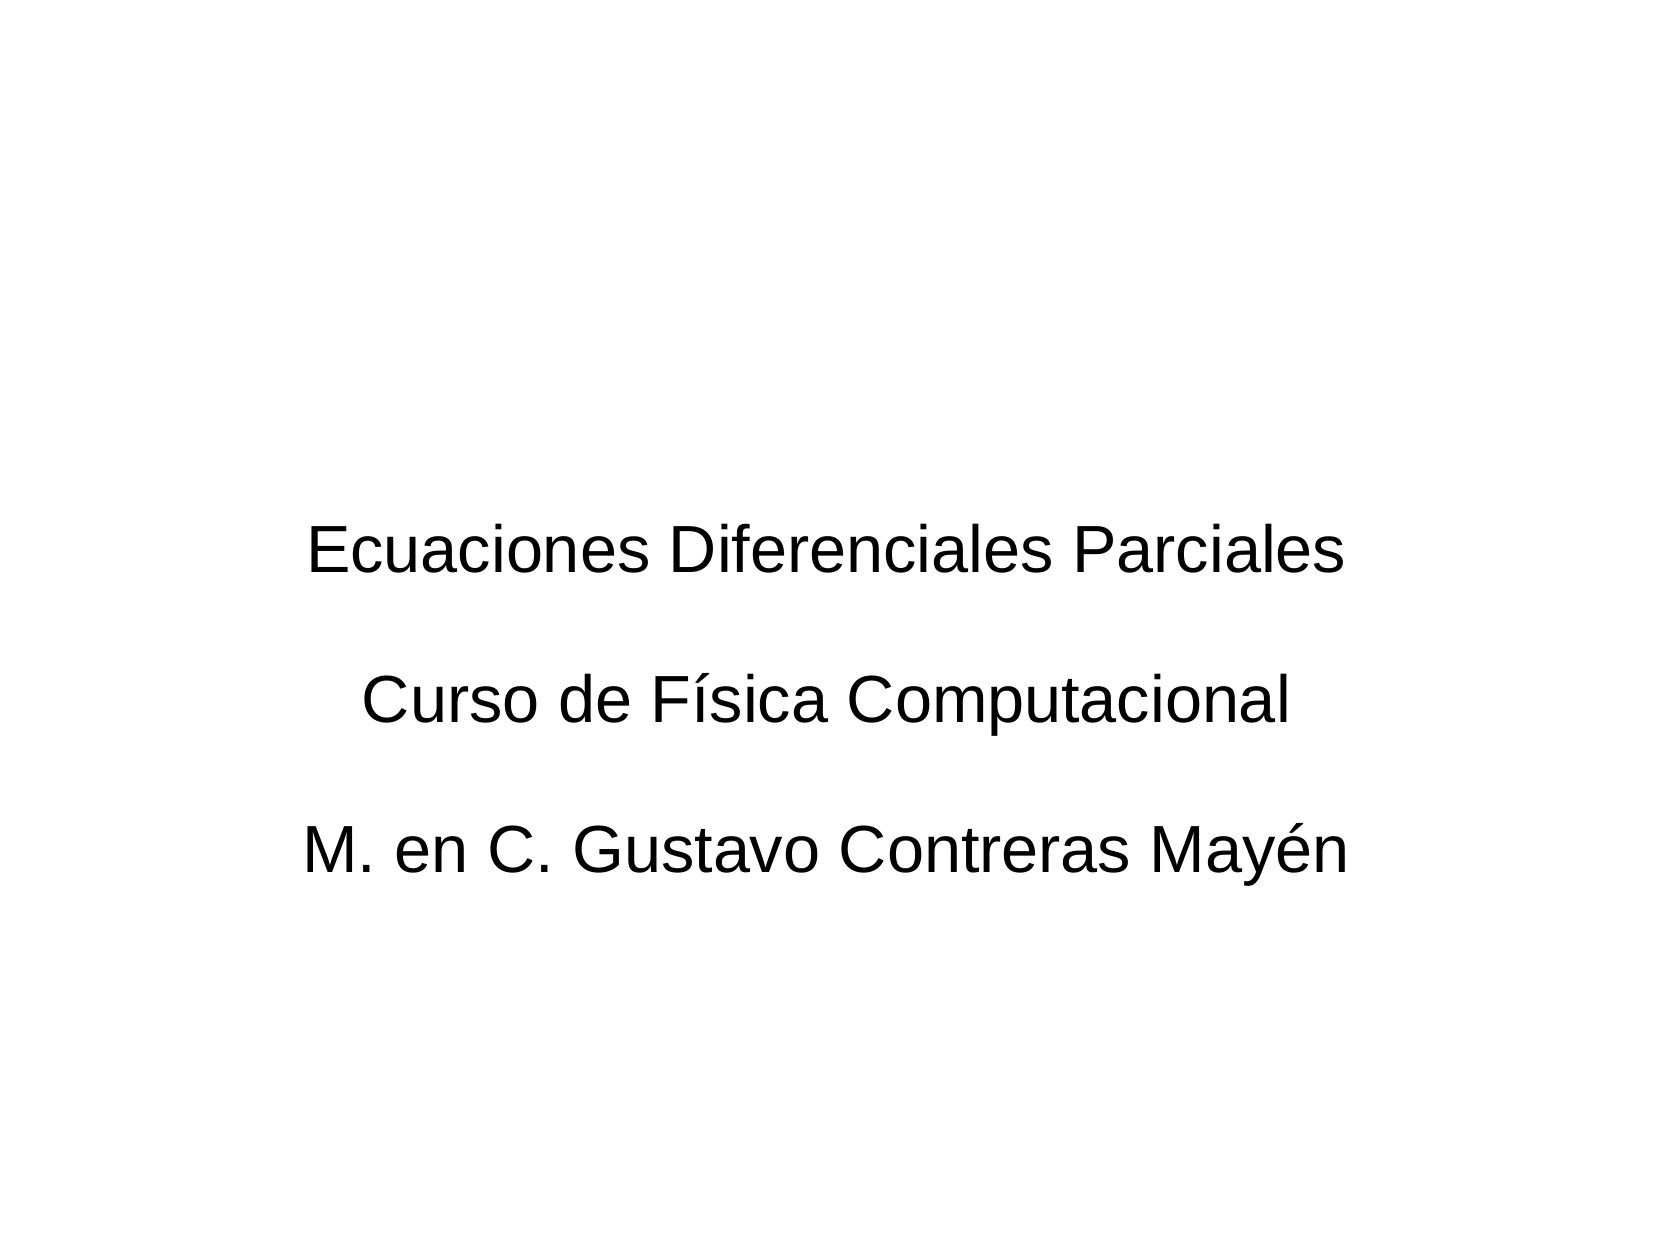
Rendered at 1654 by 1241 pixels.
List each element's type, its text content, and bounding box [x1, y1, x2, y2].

subtitle Ecuaciones Diferenciales Parciales Curso de Física Computacional M. en C. Gustavo Contreras Mayén [82, 290, 1571, 1109]
